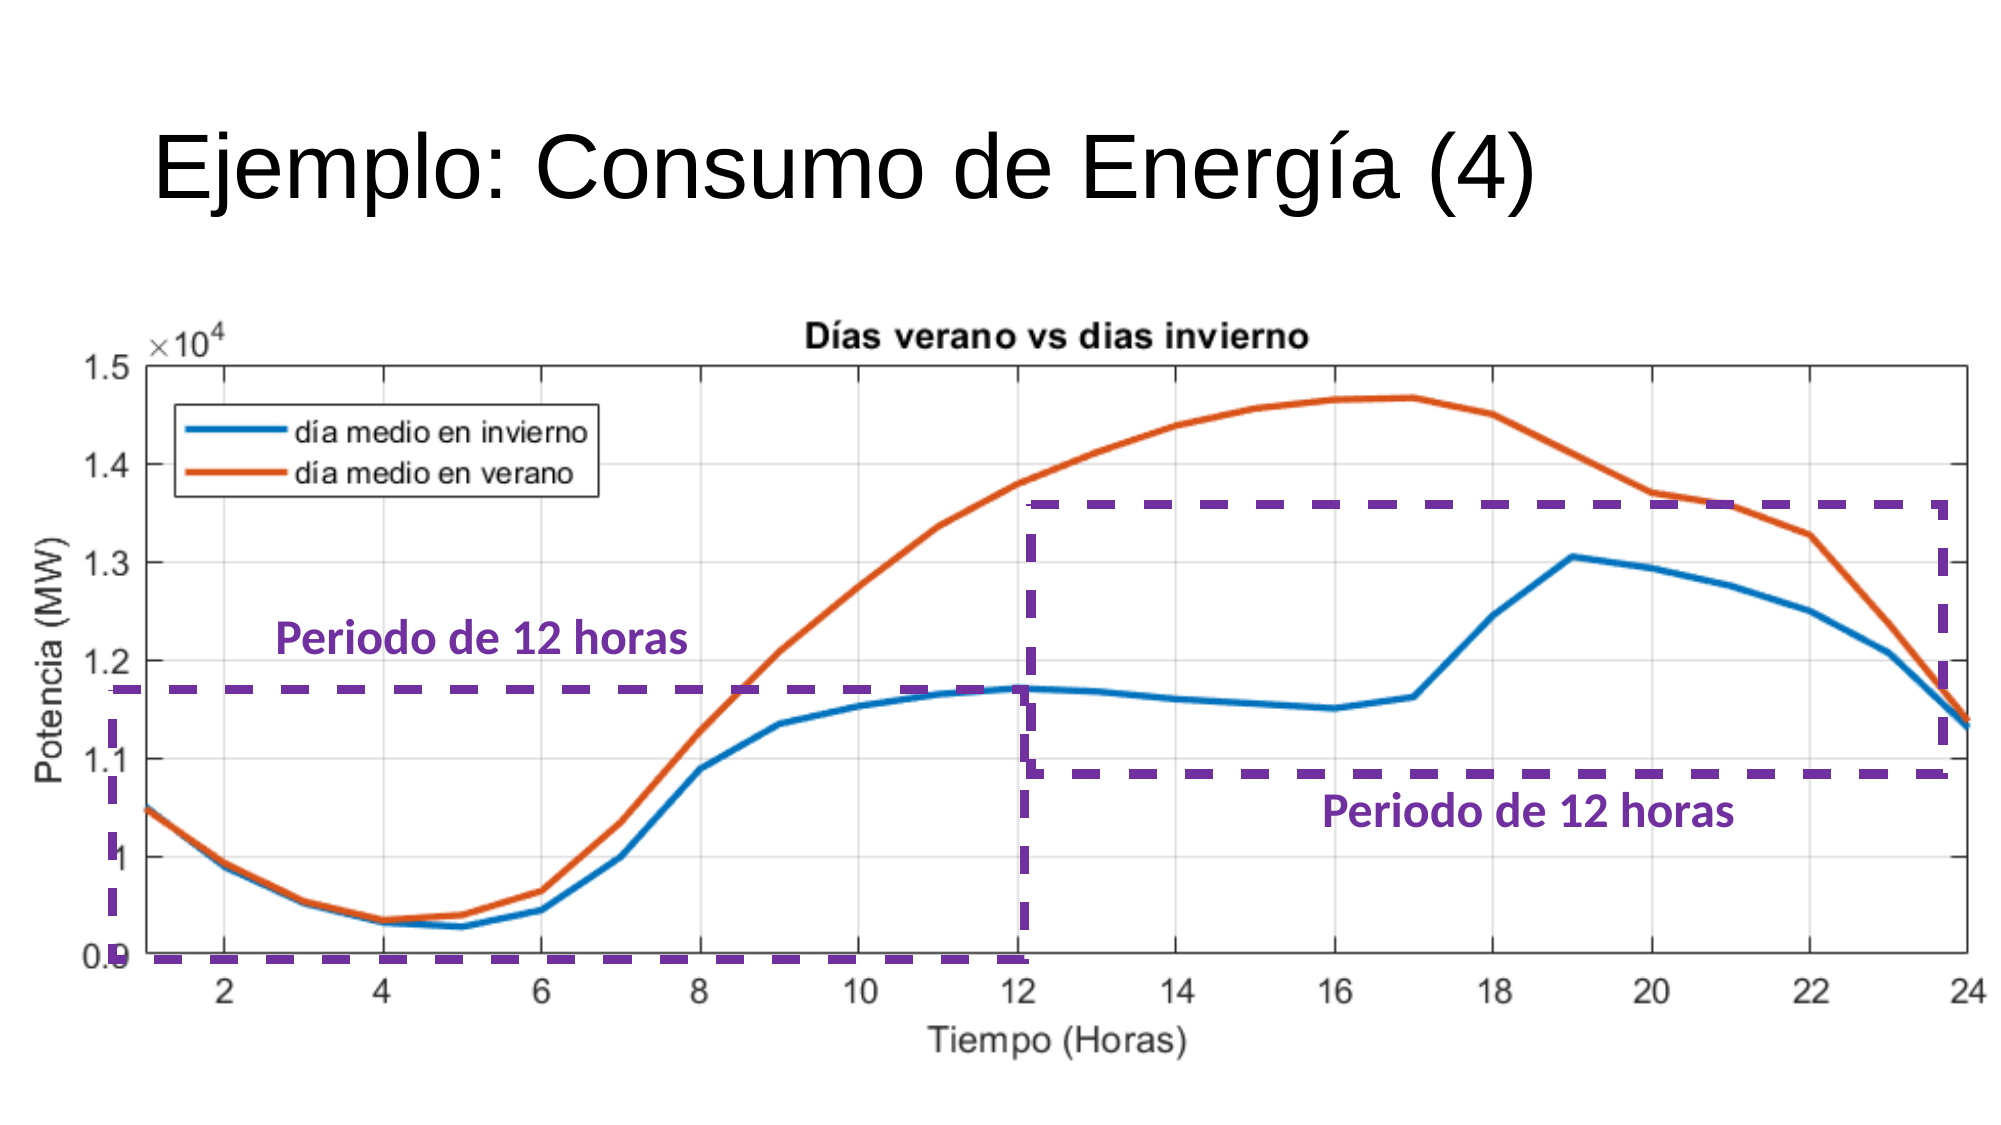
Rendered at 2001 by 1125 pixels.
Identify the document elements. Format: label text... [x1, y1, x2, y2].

picture [7, 295, 1990, 1063]
title Ejemplo: Consumo de Energía (4) [137, 59, 1863, 278]
text_box Periodo de 12 horas [260, 596, 716, 673]
text_box Periodo de 12 horas [1307, 769, 1763, 846]
